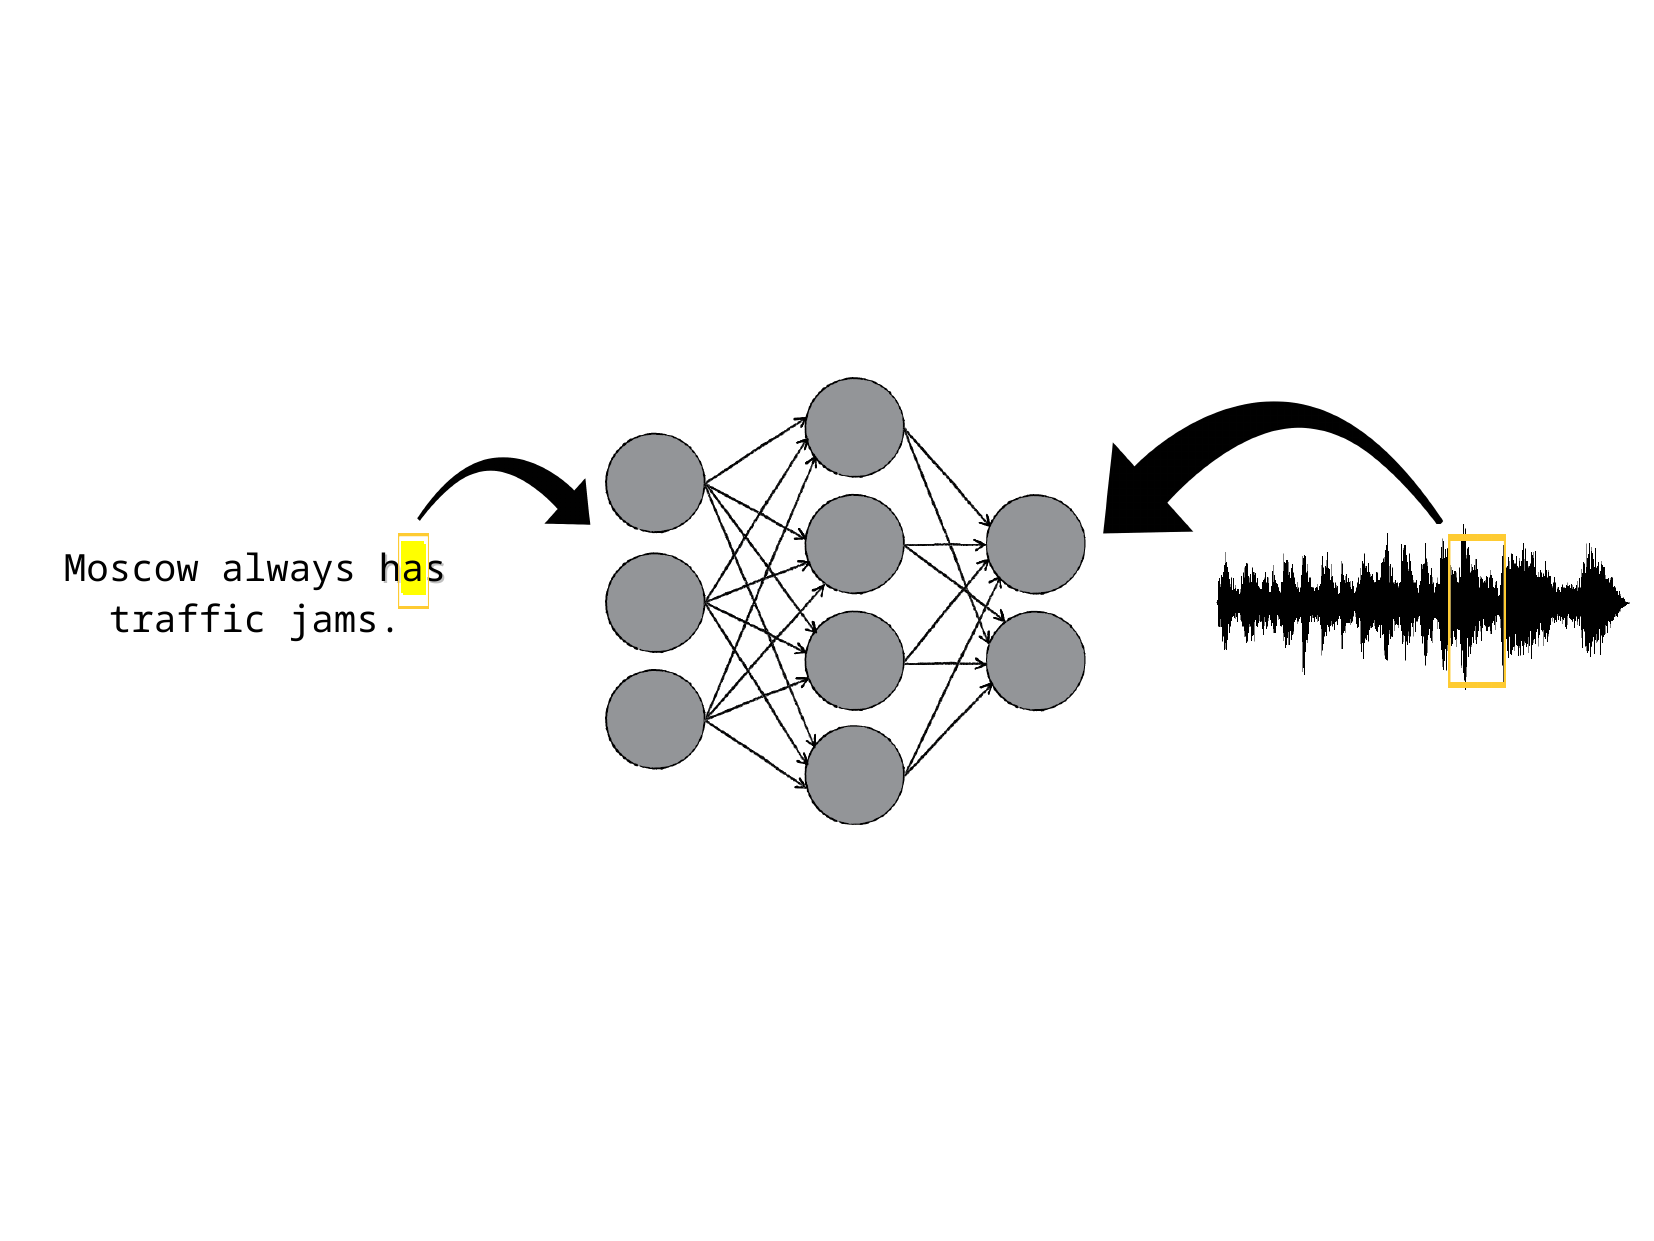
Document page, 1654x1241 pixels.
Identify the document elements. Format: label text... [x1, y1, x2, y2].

subtitle Moscow always has traffic jams. [45, 480, 466, 706]
picture [398, 533, 429, 610]
picture [414, 307, 1630, 826]
